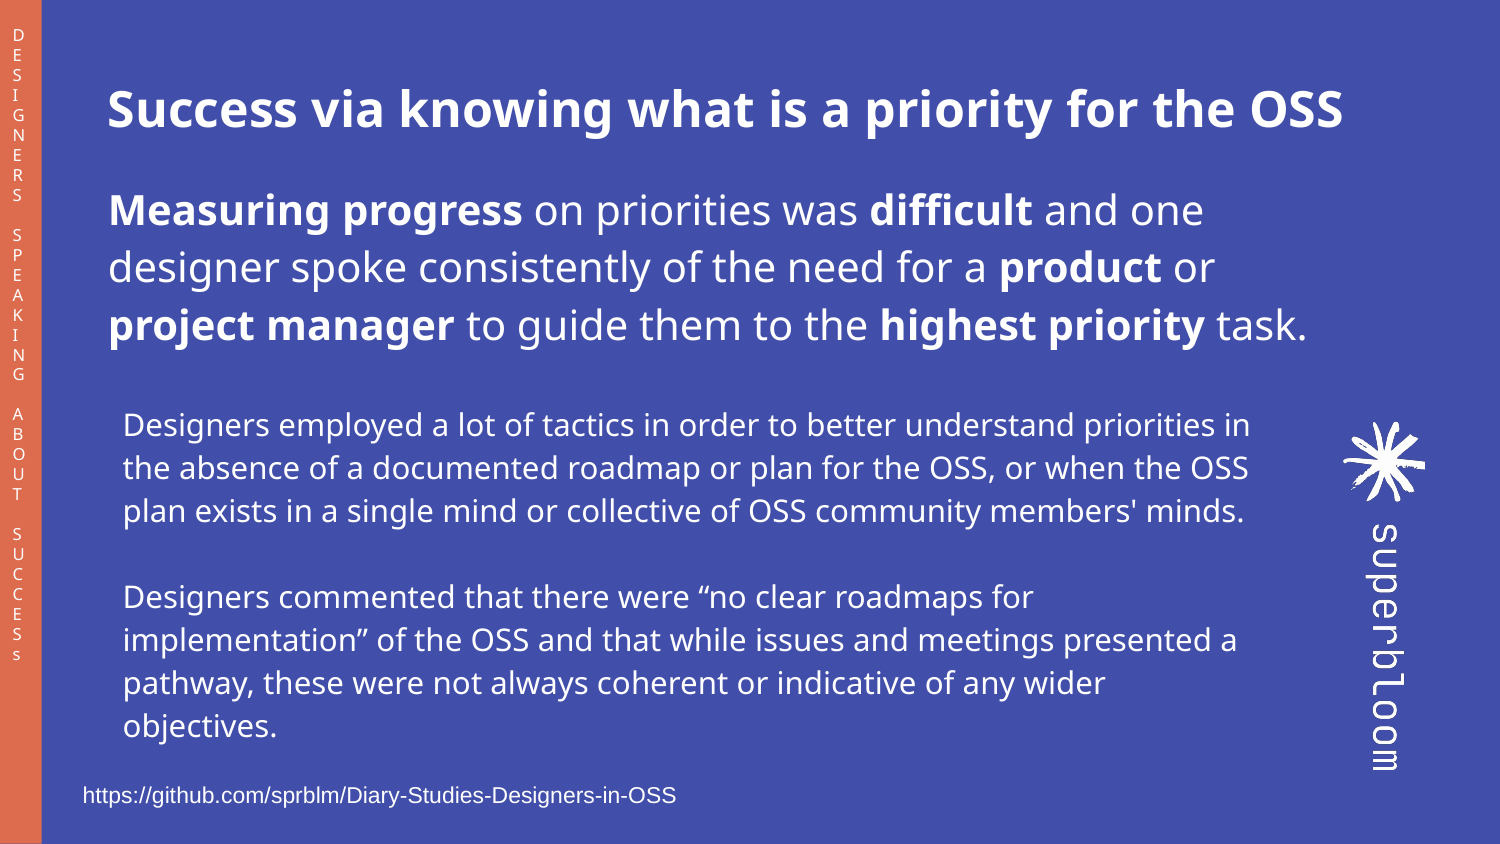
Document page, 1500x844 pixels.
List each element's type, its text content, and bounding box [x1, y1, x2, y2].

text_box D E S I G N E R S S P E A K I N G A B O U T S U C C E S s [12, 24, 51, 255]
text_box https://github.com/sprblm/Diary-Studies-Designers-in-OSS [67, 765, 786, 824]
text_box Designers employed a lot of tactics in order to better understand priorities in the absence of a documented roadmap or plan for the OSS, or when the OSS plan exists in a single mind or collective of OSS community members' minds. Designers commented that there were “no clear roadmaps for implementation” of the OSS and that while issues and meetings presented a pathway, these were not always coherent or indicative of any wider objectives. [107, 384, 1272, 707]
picture [1343, 421, 1426, 770]
text_box Success via knowing what is a priority for the OSS [93, 53, 1437, 153]
text_box Measuring progress on priorities was difficult and one designer spoke consistently of the need for a product or project manager to guide them to the highest priority task. [93, 161, 1343, 364]
